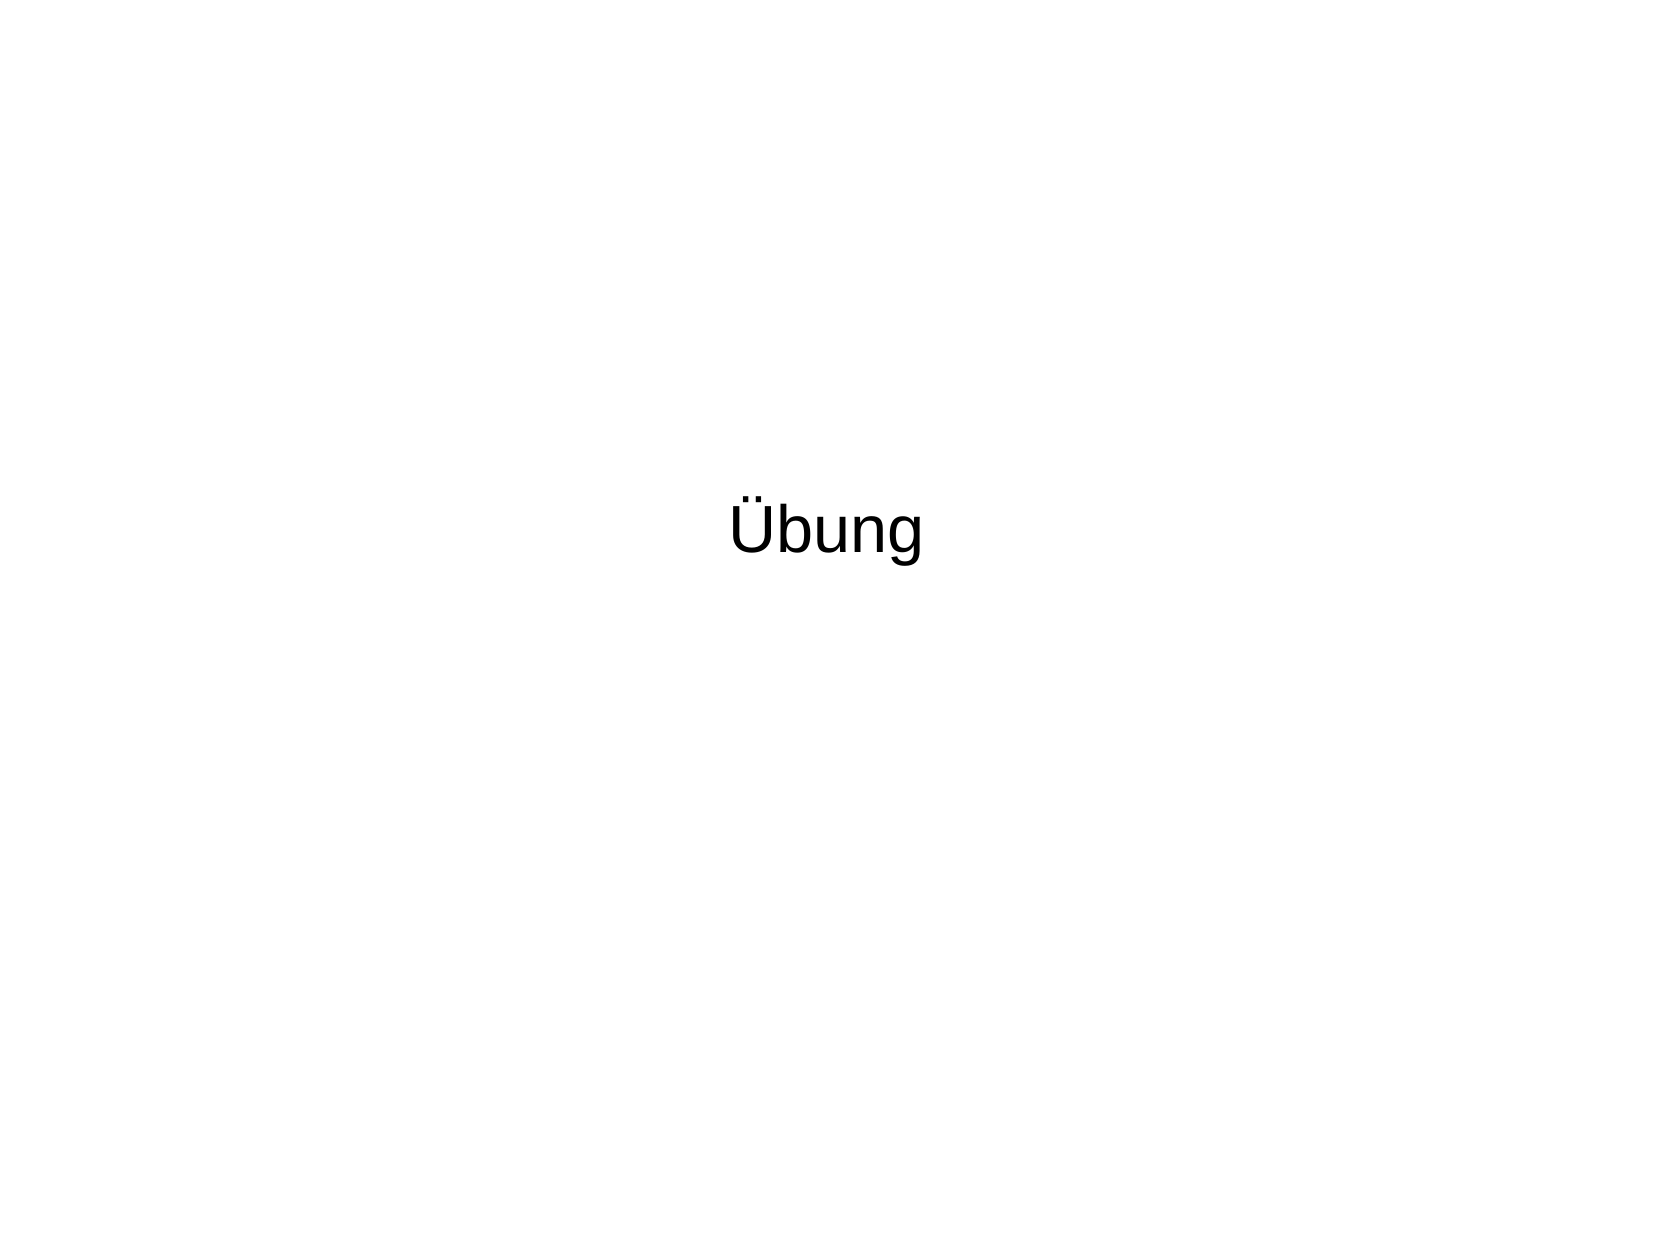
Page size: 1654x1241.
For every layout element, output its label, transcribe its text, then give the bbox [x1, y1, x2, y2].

subtitle Übung [82, 49, 1571, 1010]
